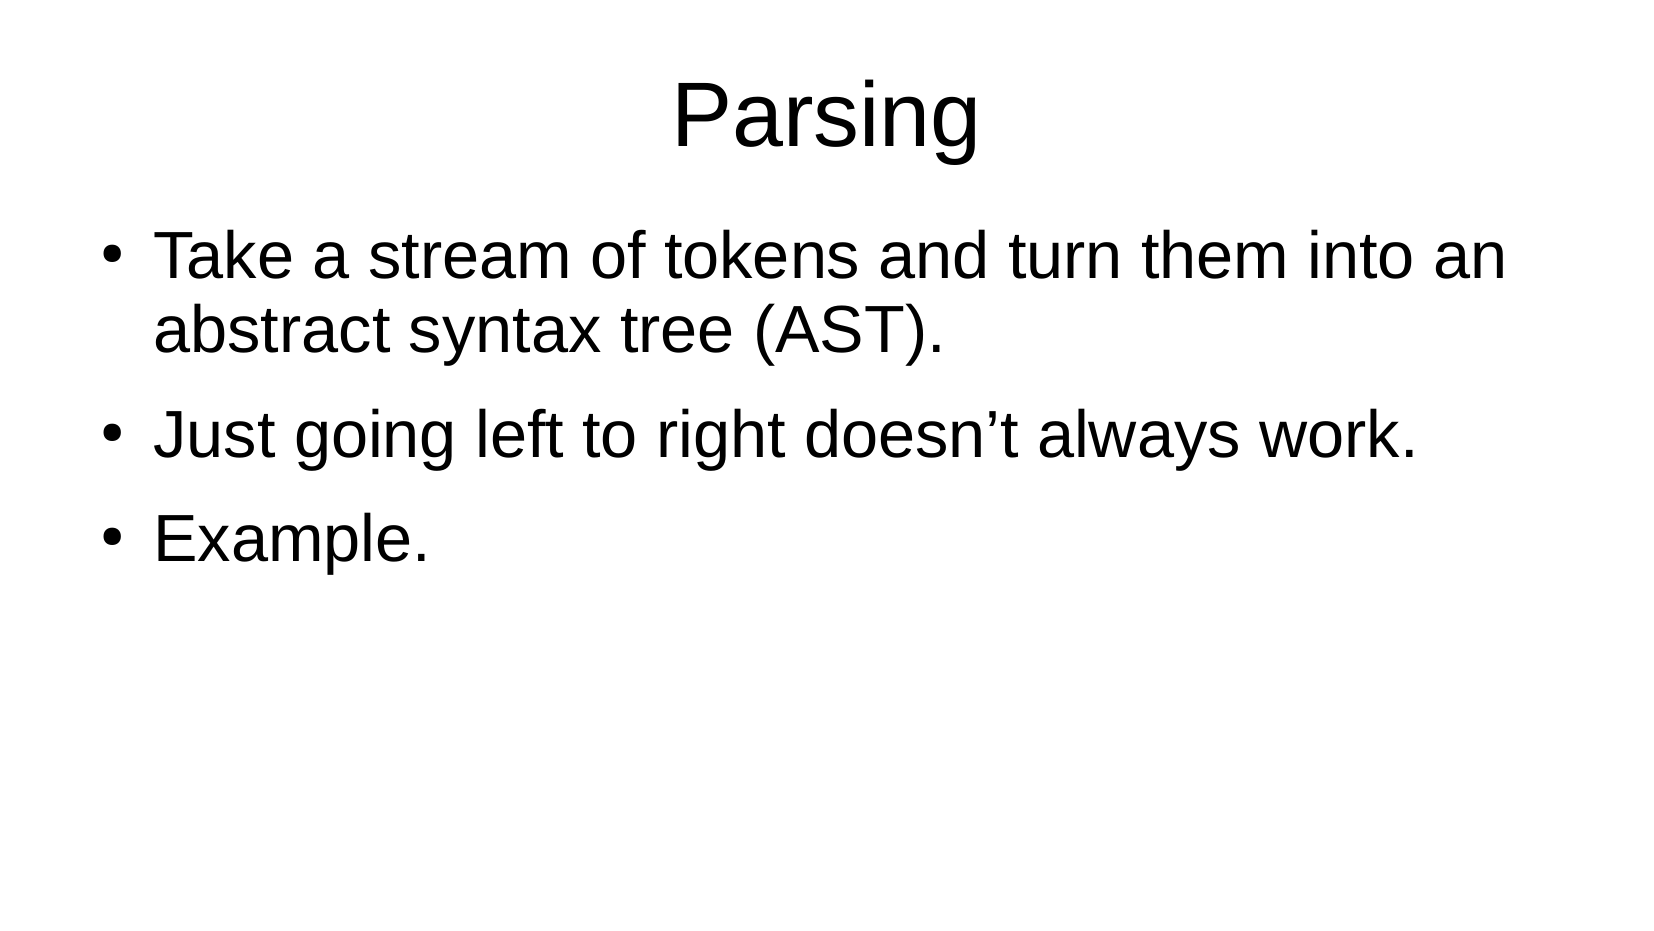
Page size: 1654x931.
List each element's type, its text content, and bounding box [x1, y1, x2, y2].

list Take a stream of tokens and turn them into an abstract syntax tree (AST). Just going left to right doesn’t always work. Example. [82, 217, 1571, 758]
title Parsing [82, 37, 1571, 193]
